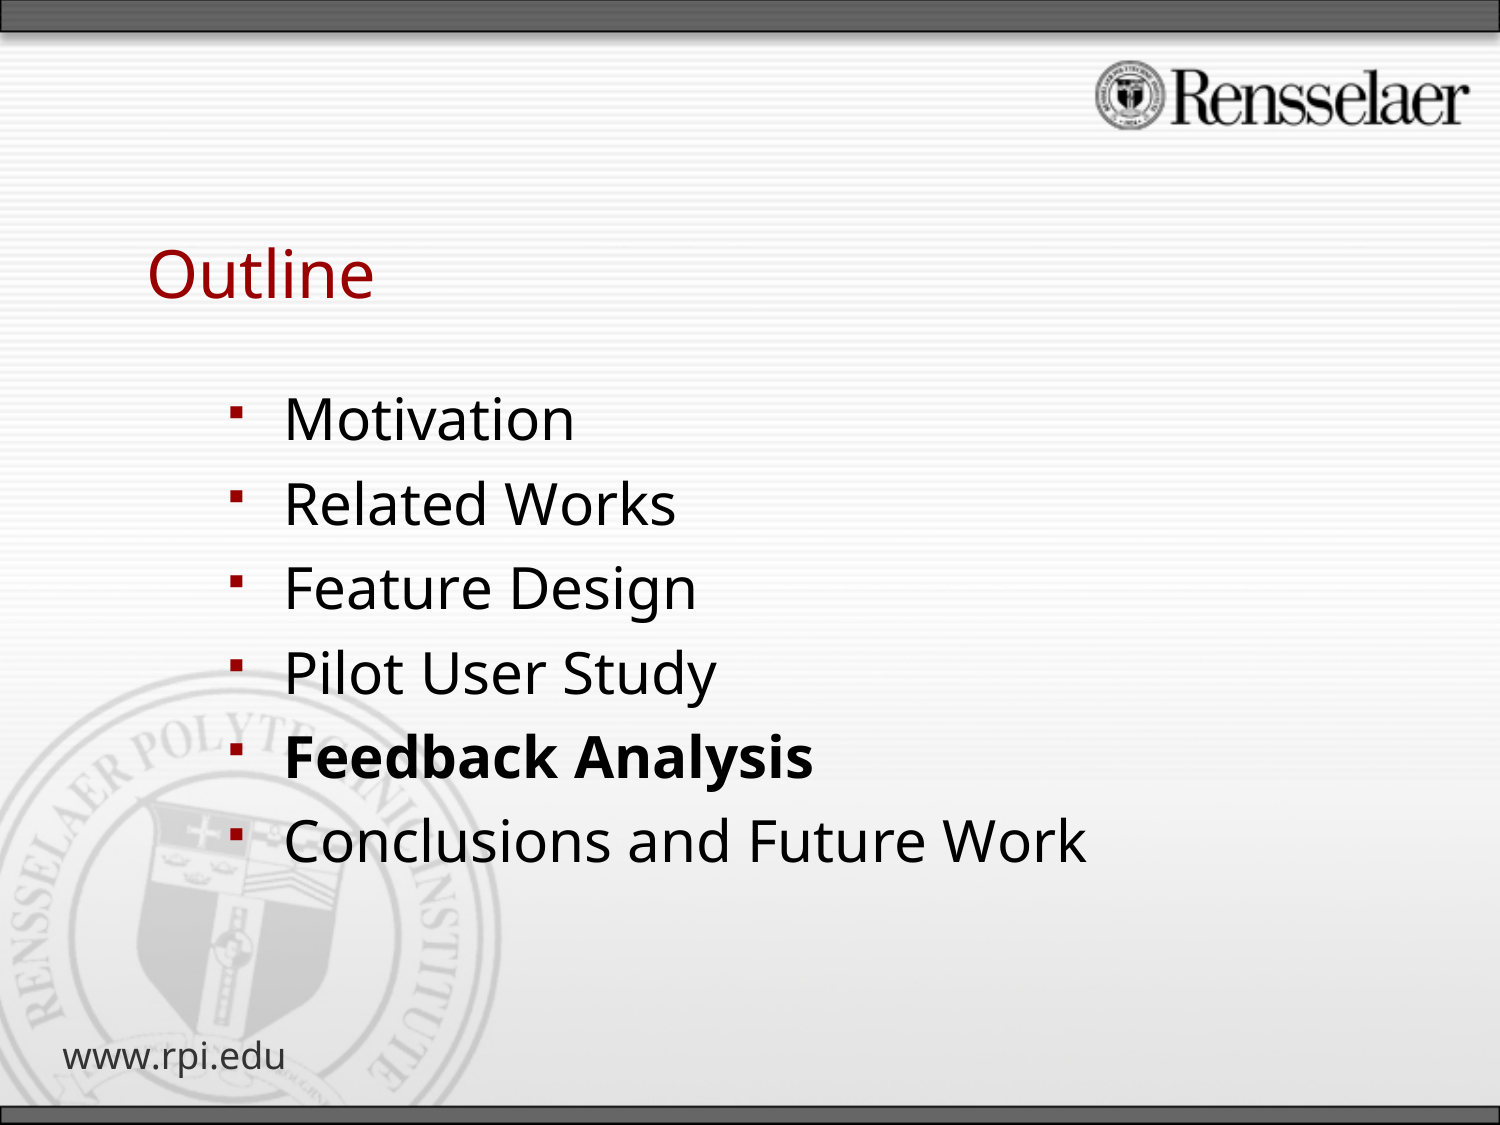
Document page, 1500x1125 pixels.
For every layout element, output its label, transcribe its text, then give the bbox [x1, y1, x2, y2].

picture [0, 0, 1500, 1125]
title Outline [131, 207, 1457, 336]
list Motivation Related Works Feature Design Pilot User Study Feedback Analysis Conclusions and Future Work [212, 375, 1450, 988]
